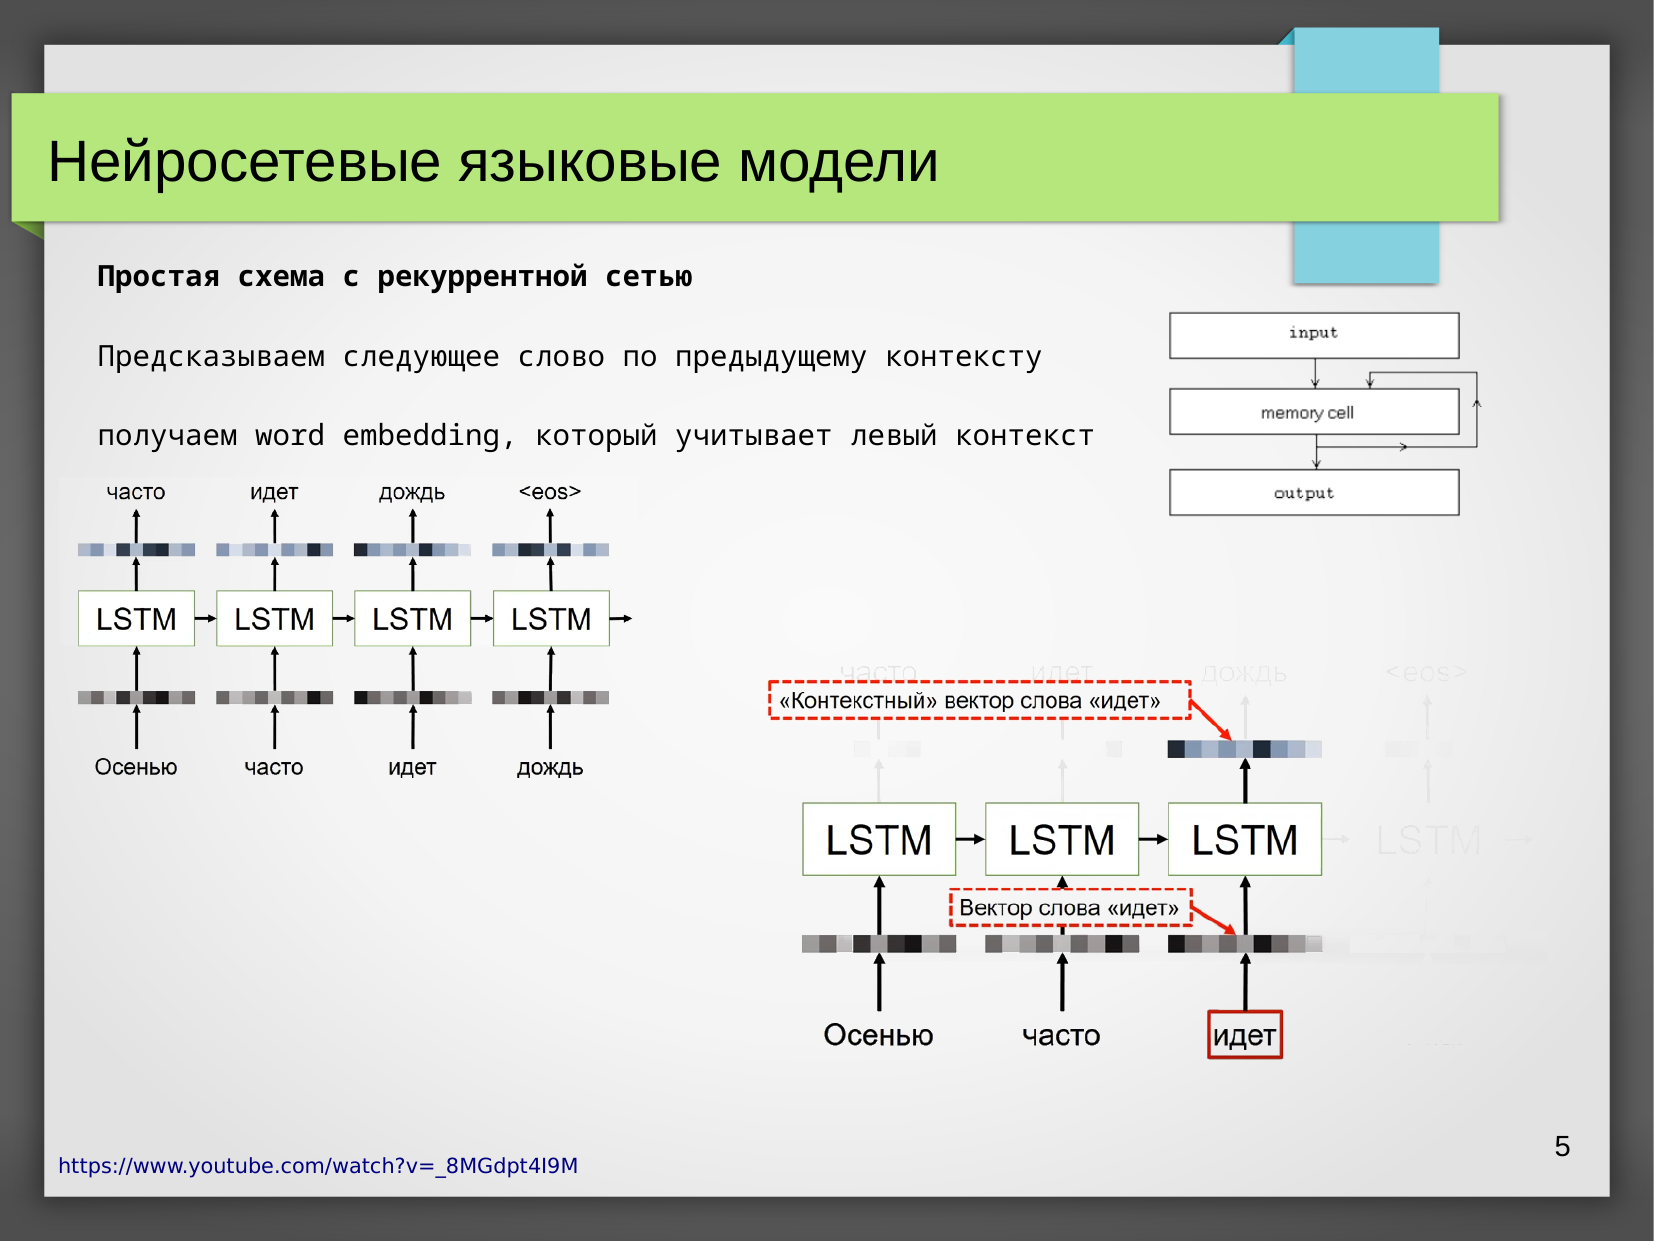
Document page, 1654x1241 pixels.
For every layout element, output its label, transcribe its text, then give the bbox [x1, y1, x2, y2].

picture [0, 0, 1654, 1241]
title Нейросетевые языковые модели [47, 121, 1241, 201]
text_box Простая схема с рекуррентной сетью Предсказываем следующее слово по предыдущему контексту получаем word embedding, который учитывает левый контекст [82, 248, 1123, 469]
text_box https://www.youtube.com/watch?v=_8MGdpt4I9M [43, 1146, 662, 1193]
